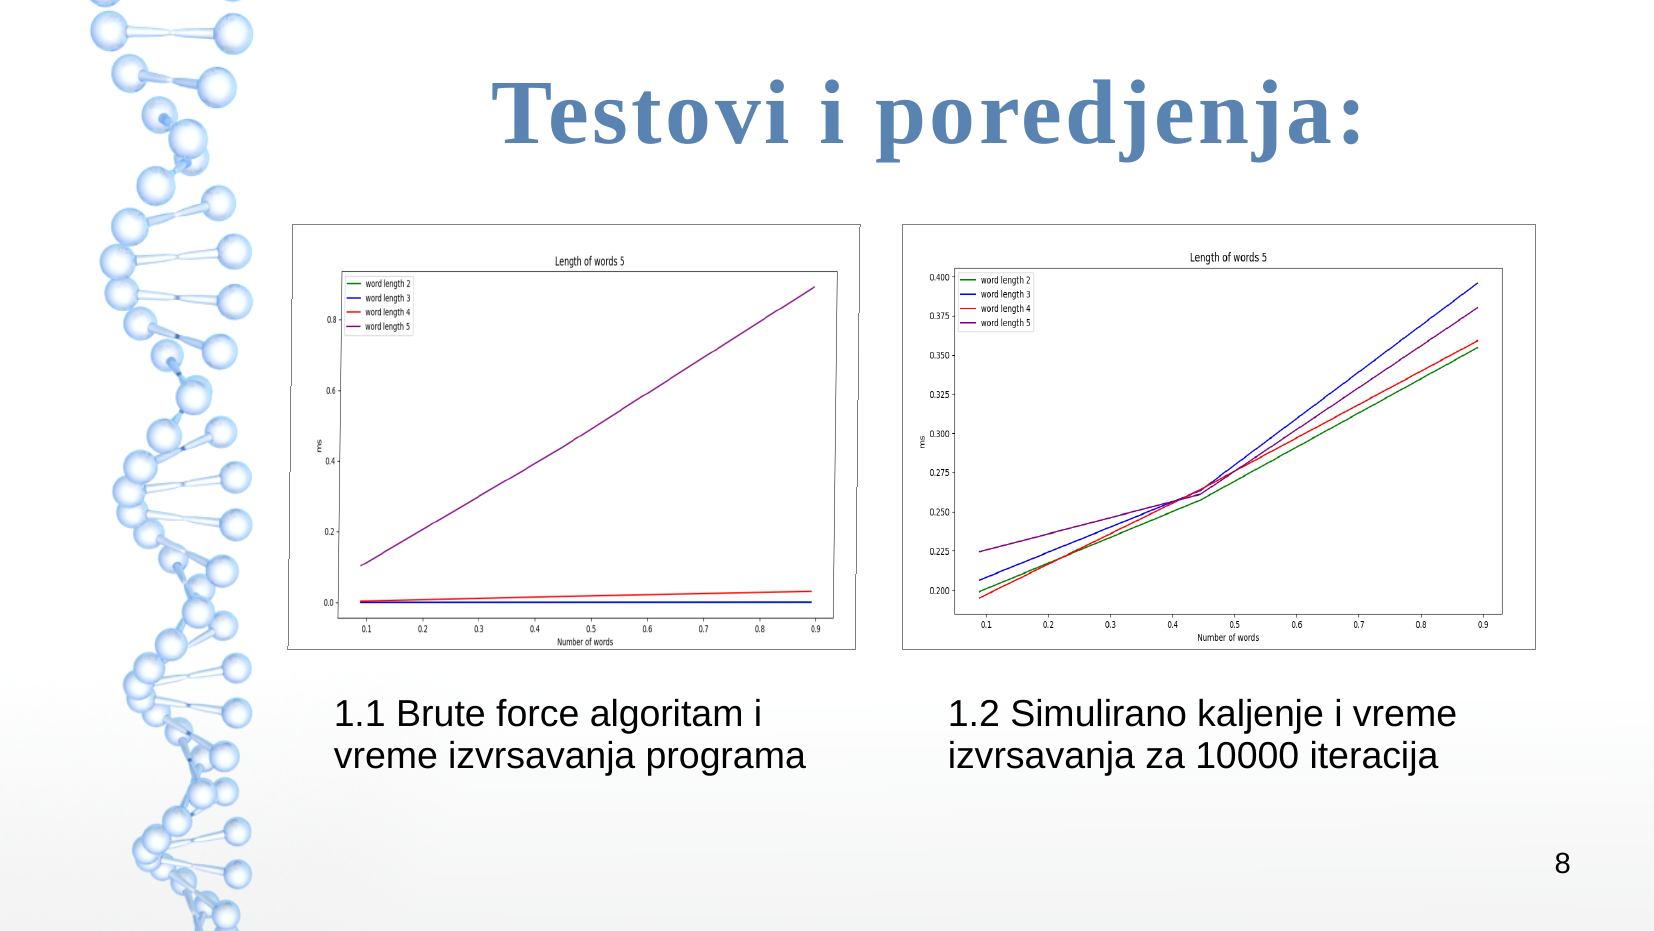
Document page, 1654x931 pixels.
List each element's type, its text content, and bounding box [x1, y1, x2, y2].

picture [0, 0, 1654, 931]
text_box 1.2 Simulirano kaljenje i vreme izvrsavanja za 10000 iteracija [933, 685, 1571, 784]
title Testovi i poredjenja: [265, 35, 1595, 189]
text_box 1.1 Brute force algoritam i vreme izvrsavanja programa [318, 685, 827, 784]
